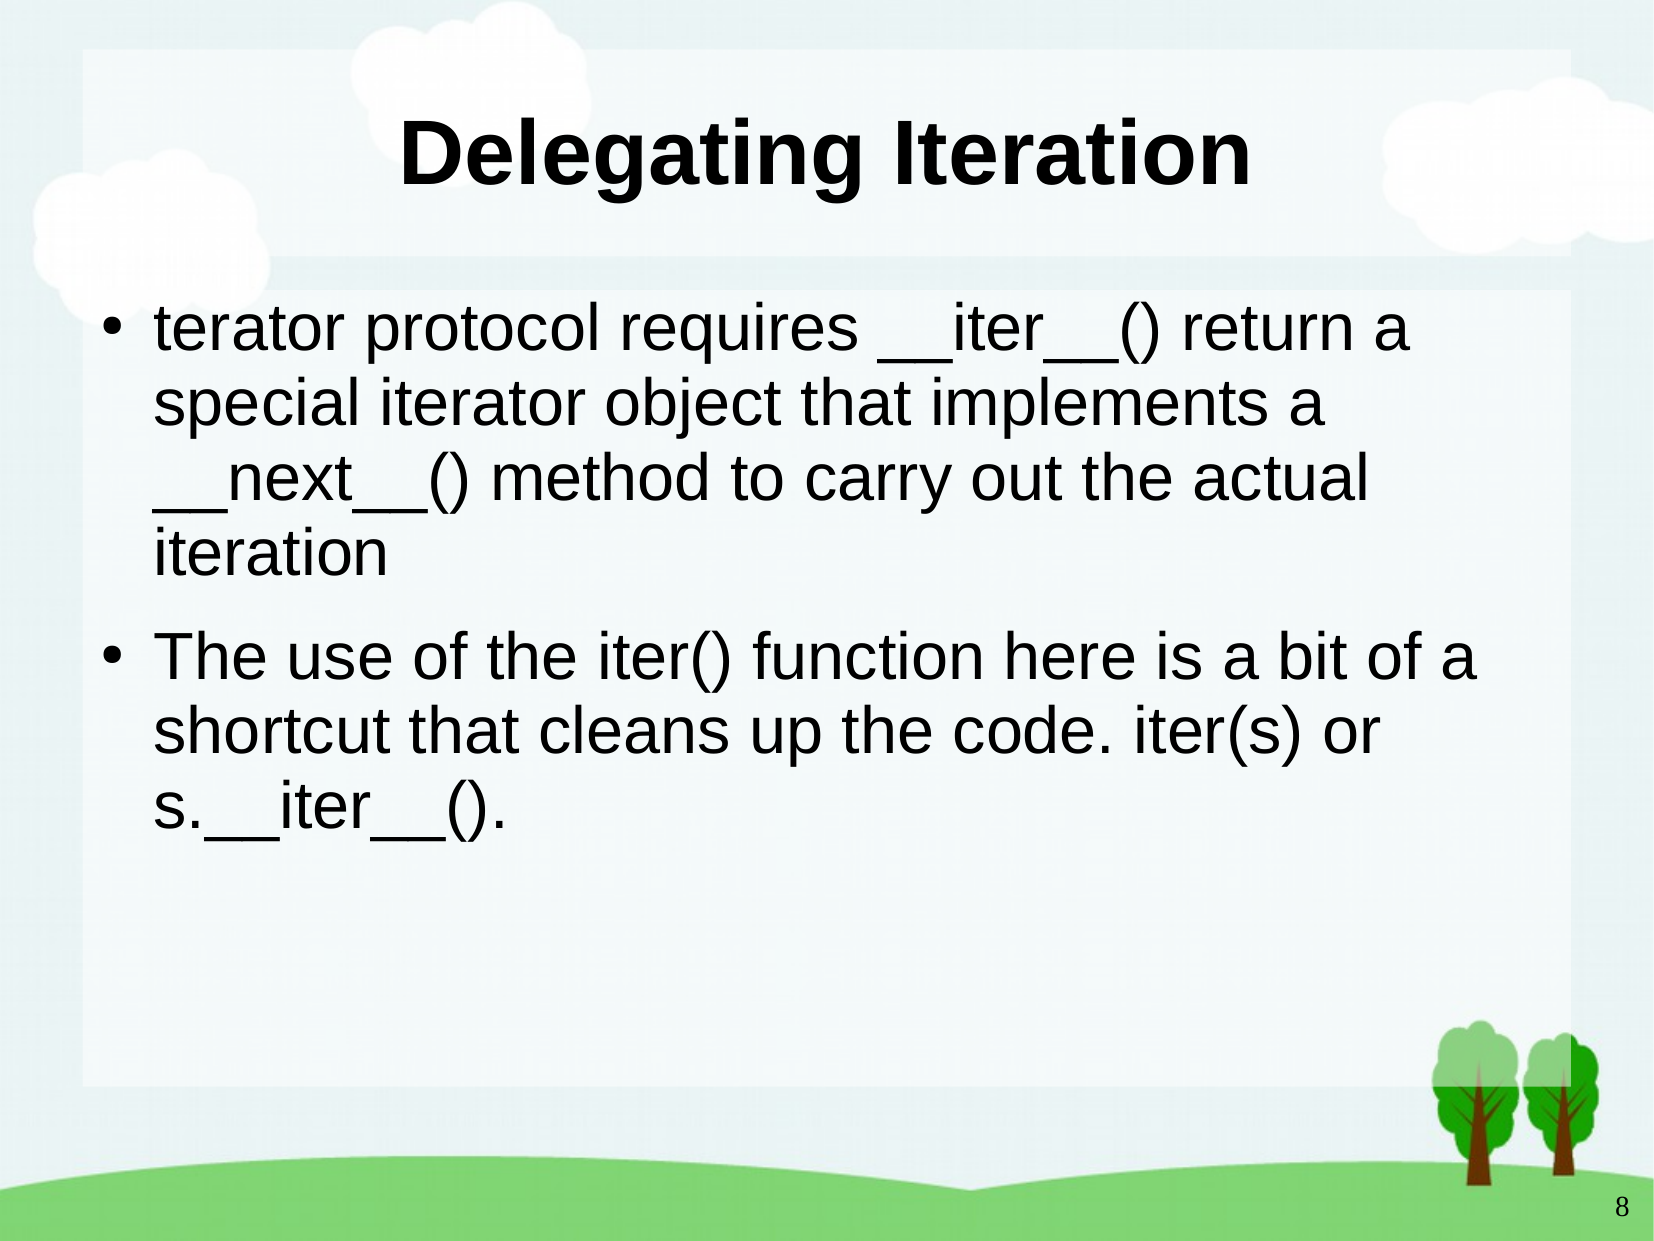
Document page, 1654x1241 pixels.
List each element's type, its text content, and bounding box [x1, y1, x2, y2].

title Delegating Iteration [82, 49, 1571, 257]
list terator protocol requires __iter__() return a special iterator object that implements a __next__() method to carry out the actual iteration The use of the iter() function here is a bit of a shortcut that cleans up the code. iter(s) or s.__iter__(). [82, 290, 1571, 1087]
picture [0, 0, 1654, 1241]
